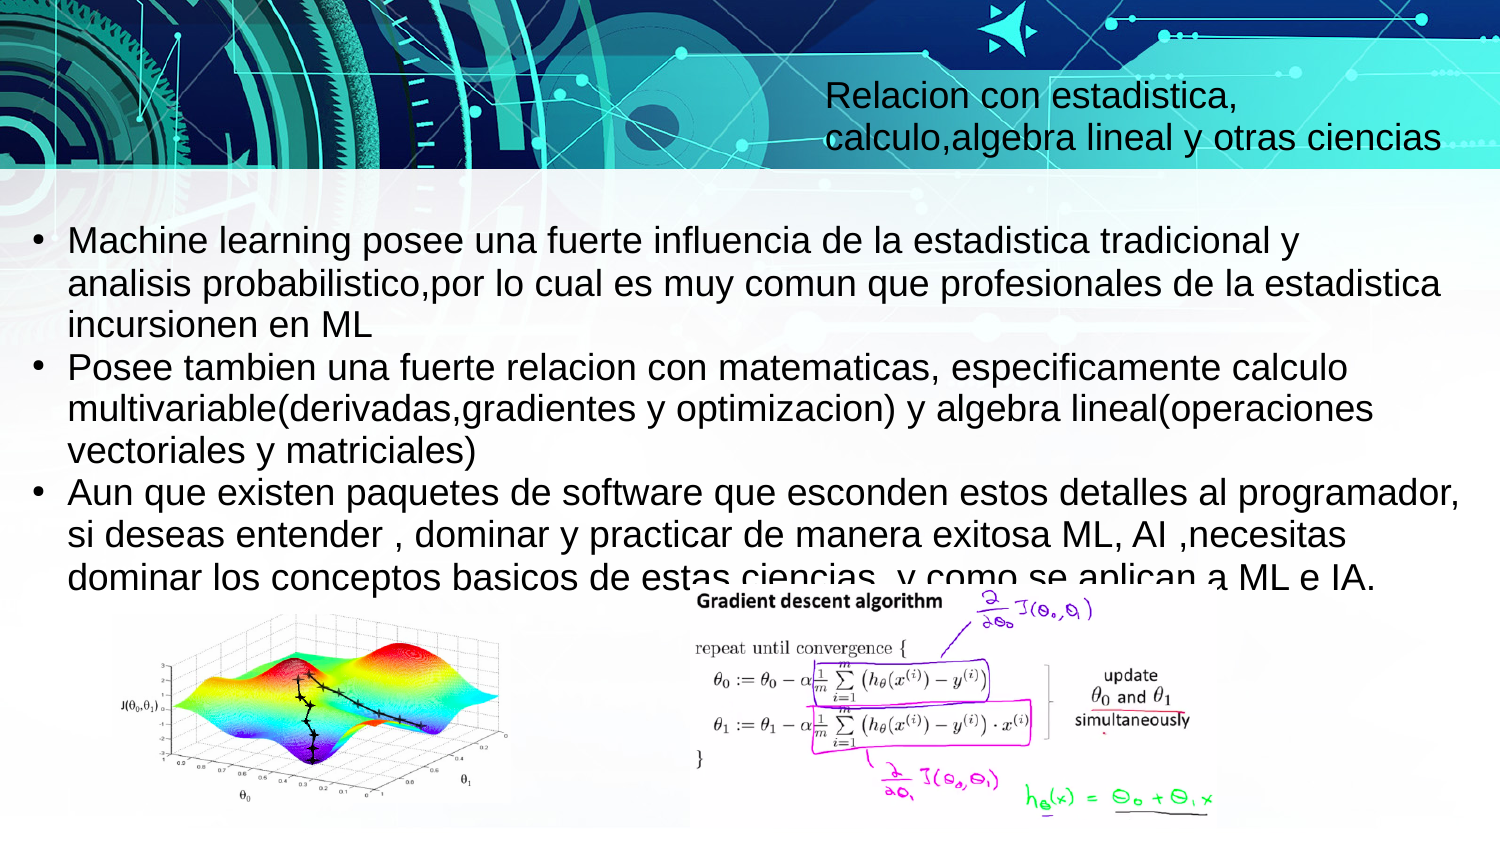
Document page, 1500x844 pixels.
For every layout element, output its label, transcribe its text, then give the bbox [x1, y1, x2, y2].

text_box Relacion con estadistica, calculo,algebra lineal y otras ciencias [810, 67, 1500, 166]
text_box Machine learning posee una fuerte influencia de la estadistica tradicional y analisis probabilistico,por lo cual es muy comun que profesionales de la estadistica incursionen en ML Posee tambien una fuerte relacion con matematicas, especificamente calculo multivariable(derivadas,gradientes y optimizacion) y algebra lineal(operaciones vectoriales y matriciales) Aun que existen paquetes de software que esconden estos detalles al programador, si deseas entender , dominar y practicar de manera exitosa ML, AI ,necesitas dominar los conceptos basicos de estas ciencias, y como se aplican a ML e IA. [17, 212, 1476, 643]
picture [0, 0, 1500, 844]
